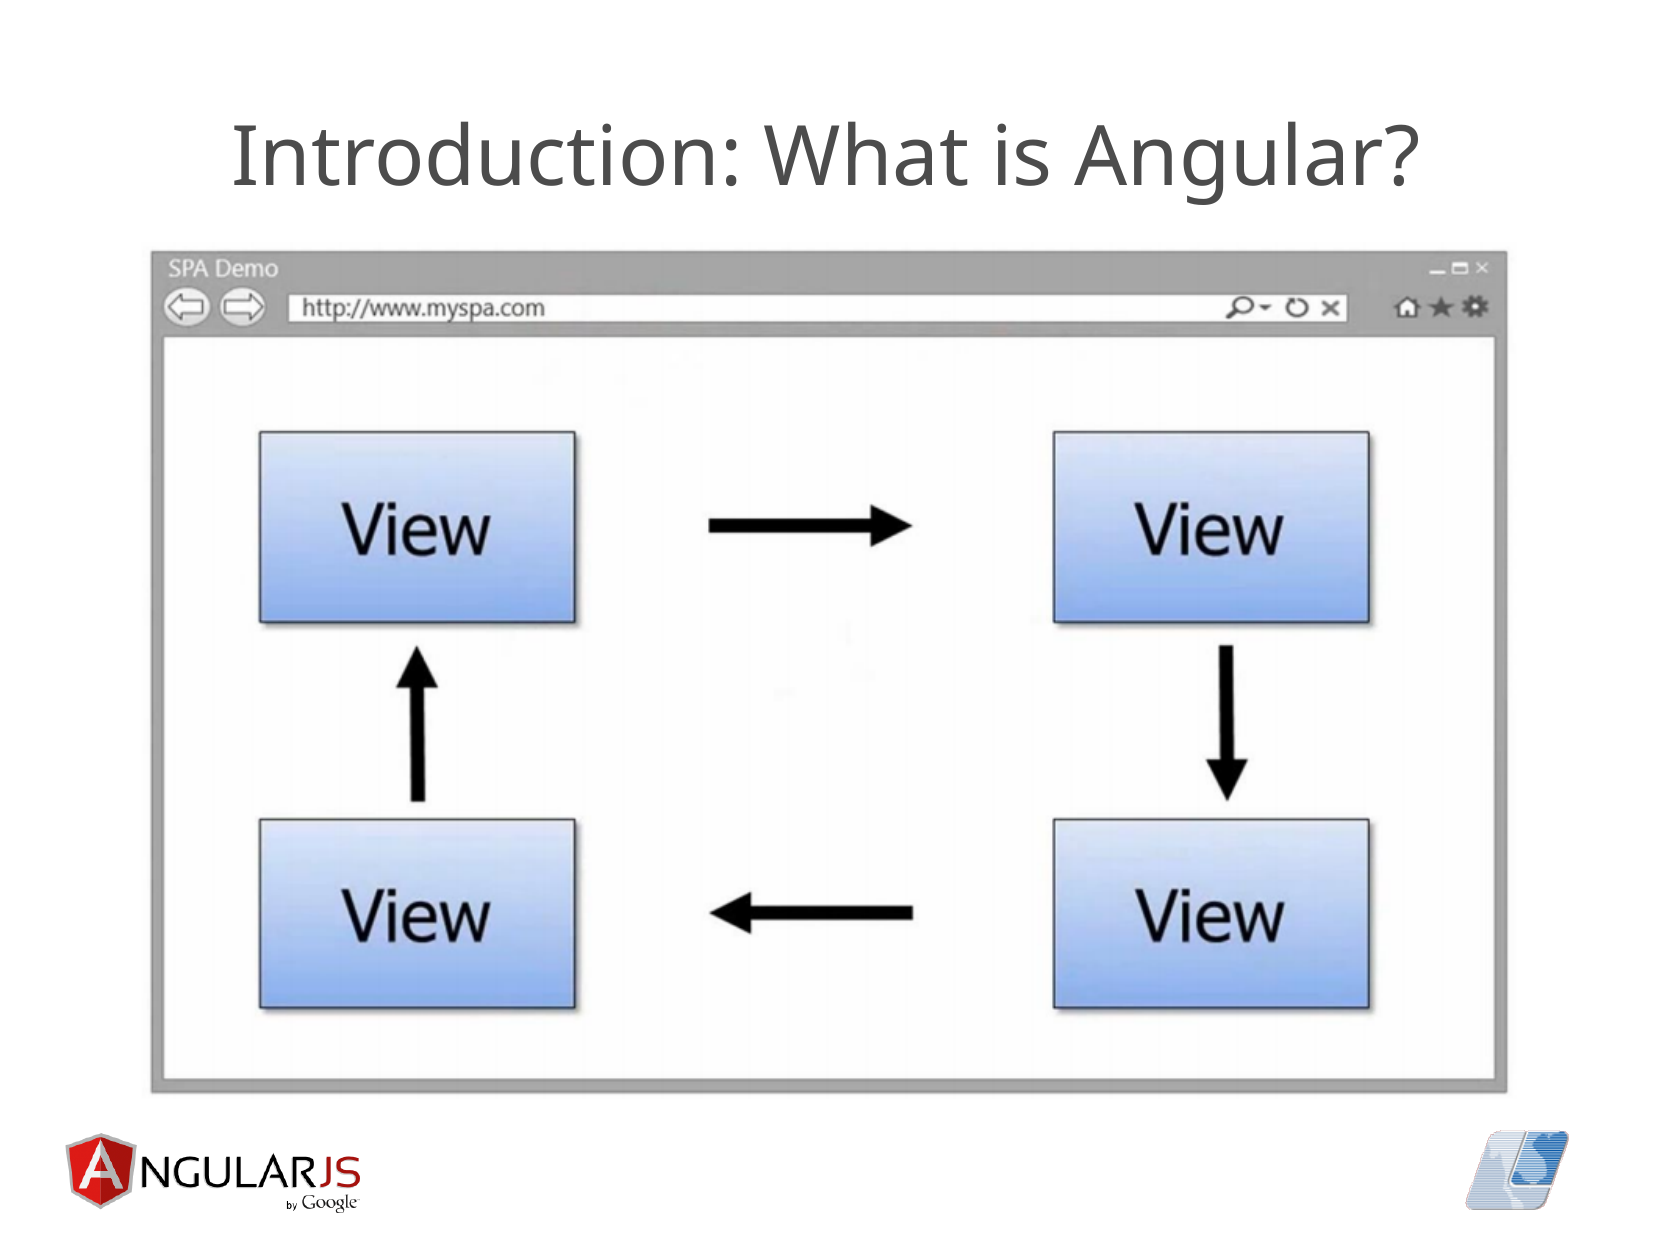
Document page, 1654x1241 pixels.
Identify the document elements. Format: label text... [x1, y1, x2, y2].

picture [1461, 1129, 1571, 1210]
title Introduction: What is Angular? [82, 49, 1571, 257]
picture [59, 242, 1517, 1241]
